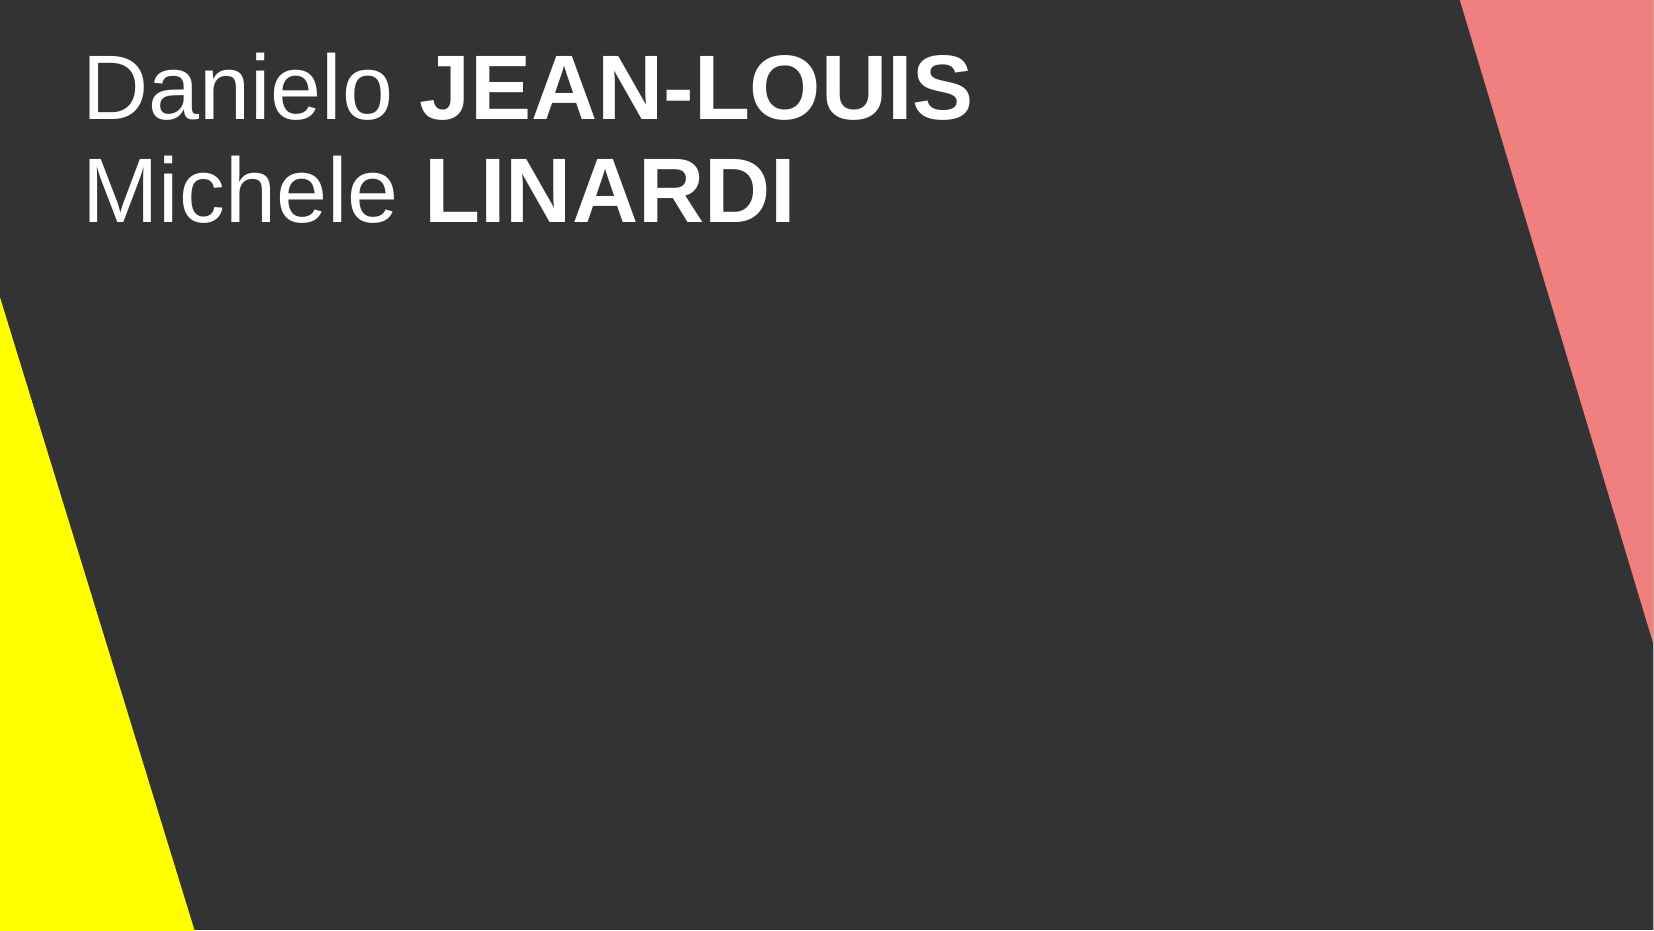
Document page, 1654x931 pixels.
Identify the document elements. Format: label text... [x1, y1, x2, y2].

text_box [0, 297, 195, 931]
subtitle Danielo JEAN-LOUIS Michele LINARDI [82, 36, 1571, 758]
text_box [1459, 0, 1654, 647]
